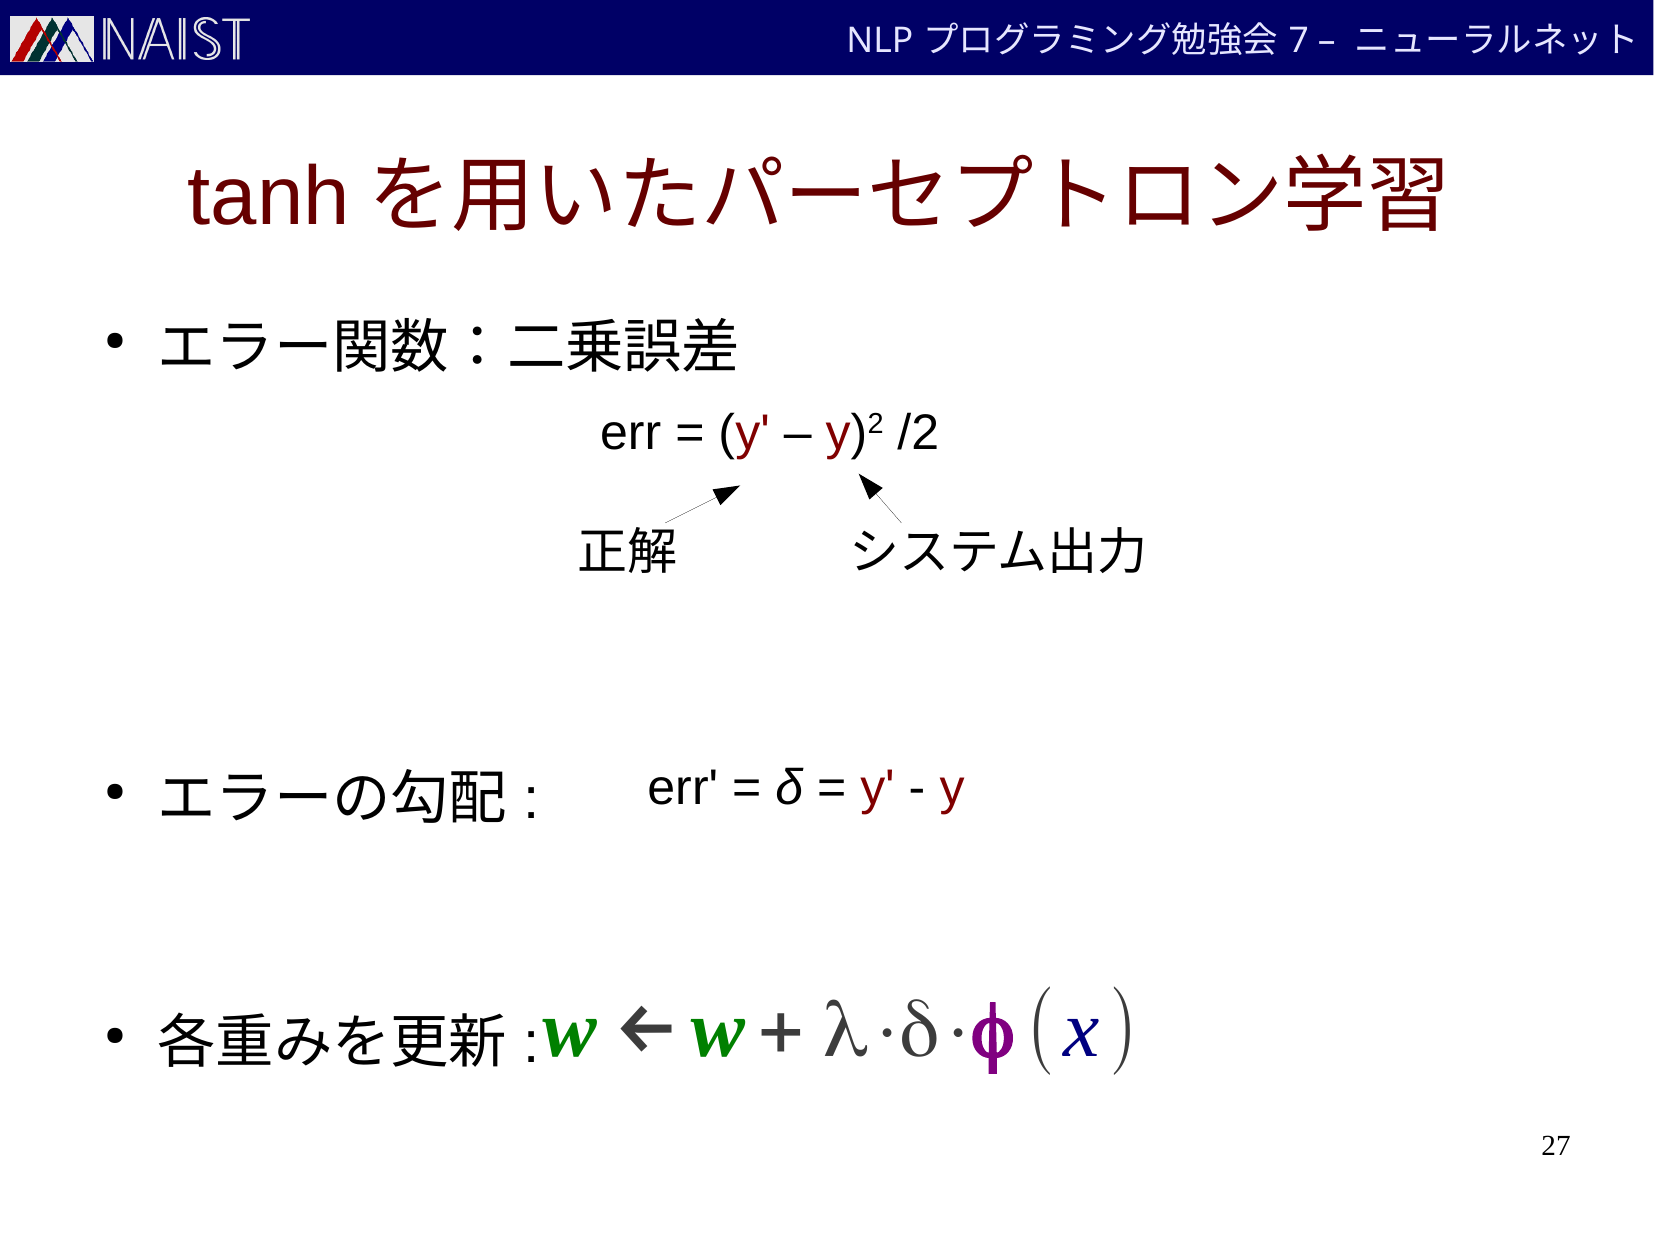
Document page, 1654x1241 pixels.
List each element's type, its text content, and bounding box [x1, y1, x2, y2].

picture [102, 17, 251, 60]
title tanhを用いたパーセプトロン学習 [75, 92, 1564, 285]
chart [517, 980, 1156, 1078]
list エラー関数：二乗誤差 エラーの勾配: 各重みを更新: λは学習率 [86, 300, 1576, 1169]
text_box err' = δ = y' - y [632, 751, 979, 823]
picture [10, 16, 94, 62]
text_box 正解 [562, 515, 693, 589]
text_box システム出力 [834, 515, 1165, 589]
text_box err = (y' – y)2 /2 [585, 397, 954, 469]
